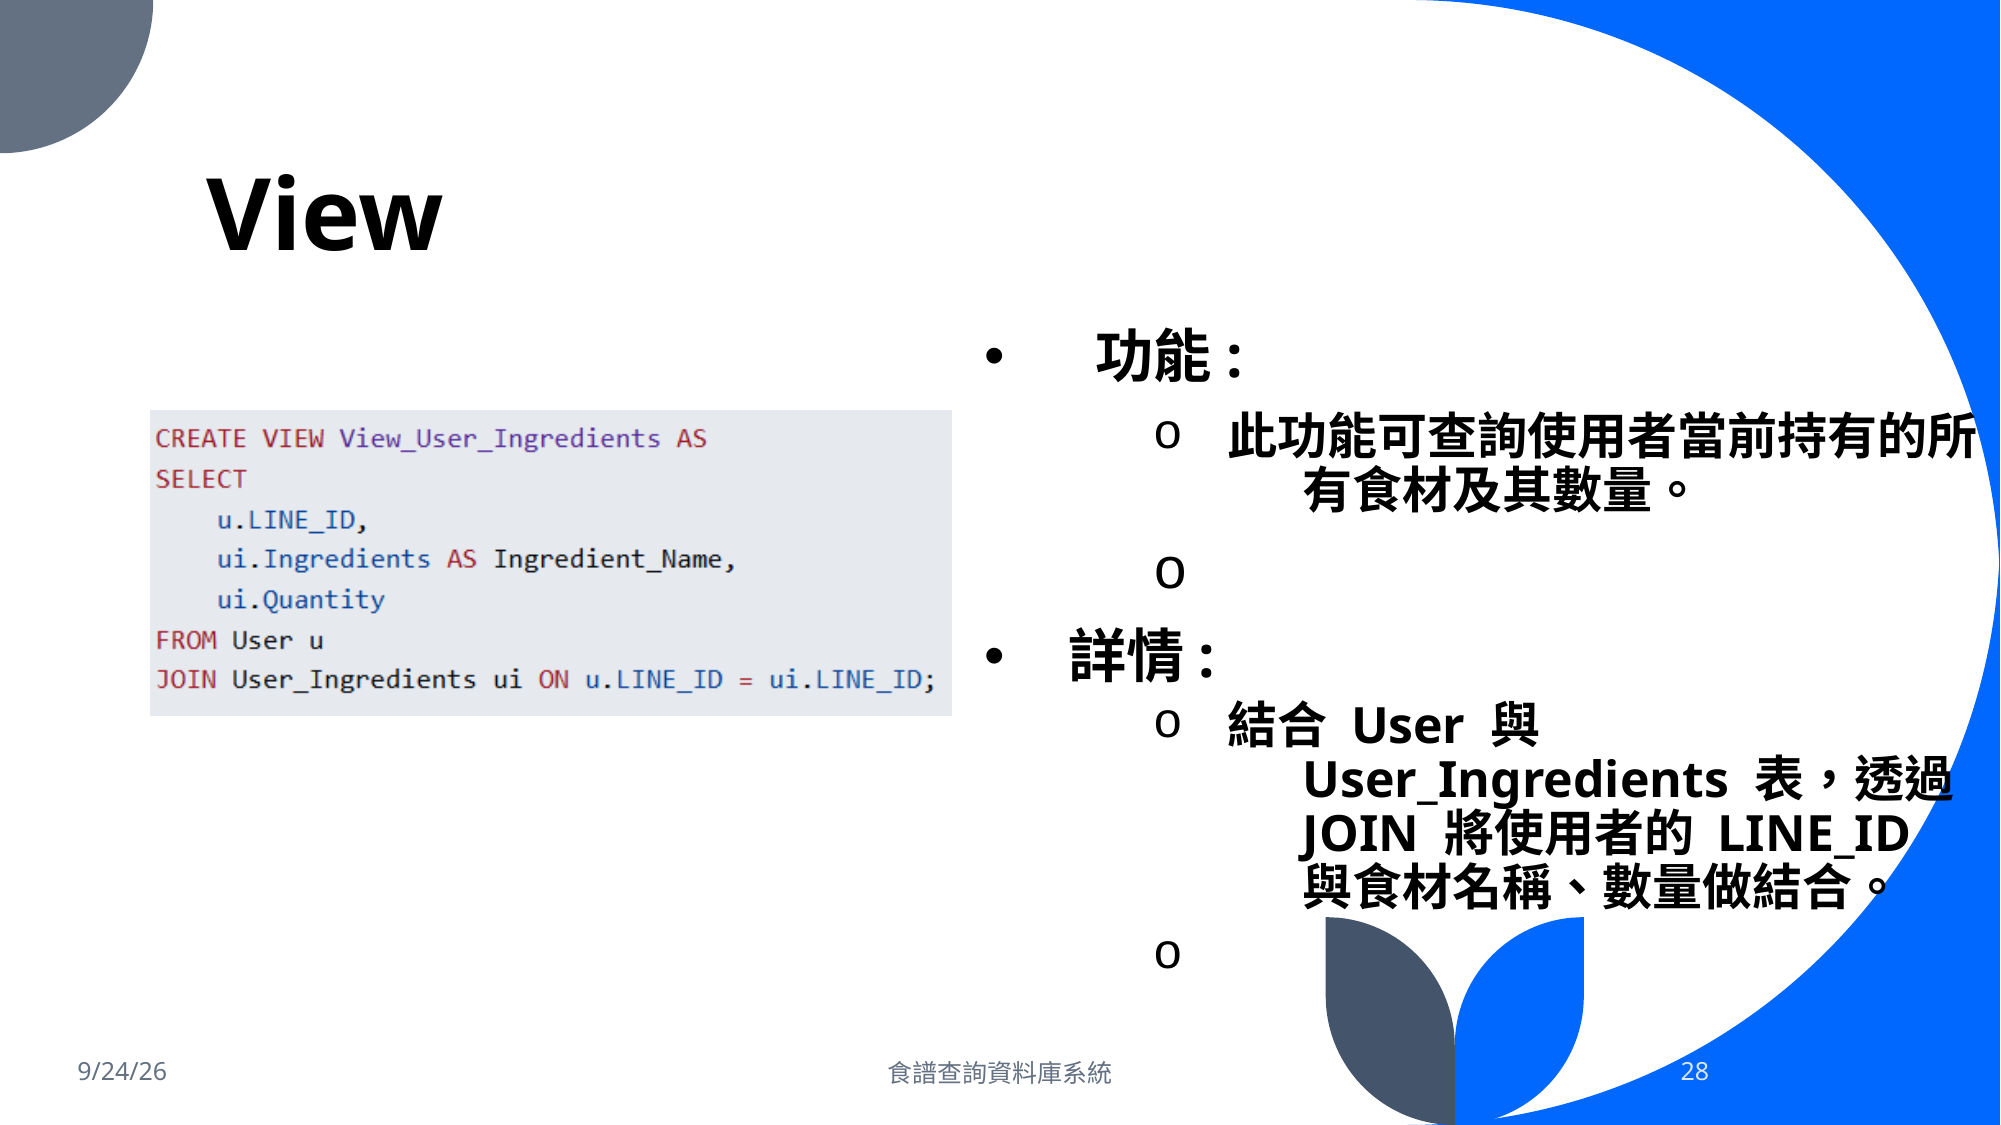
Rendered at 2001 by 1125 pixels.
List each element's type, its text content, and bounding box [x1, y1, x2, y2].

footer 食譜查詢資料庫系統 [662, 1042, 969, 1103]
slide_number 6/10/2025 [62, 1042, 513, 1103]
picture [150, 410, 952, 716]
title View [191, 62, 1796, 280]
text_box 功能: 此功能可查詢使用者當前持有的所有食材及其數量。 詳情: 結合 User 與 User_Ingredients 表，透過 JOIN 將使用者的 LINE_ID 與食材名稱、數量做結合。 [969, 319, 2000, 1112]
